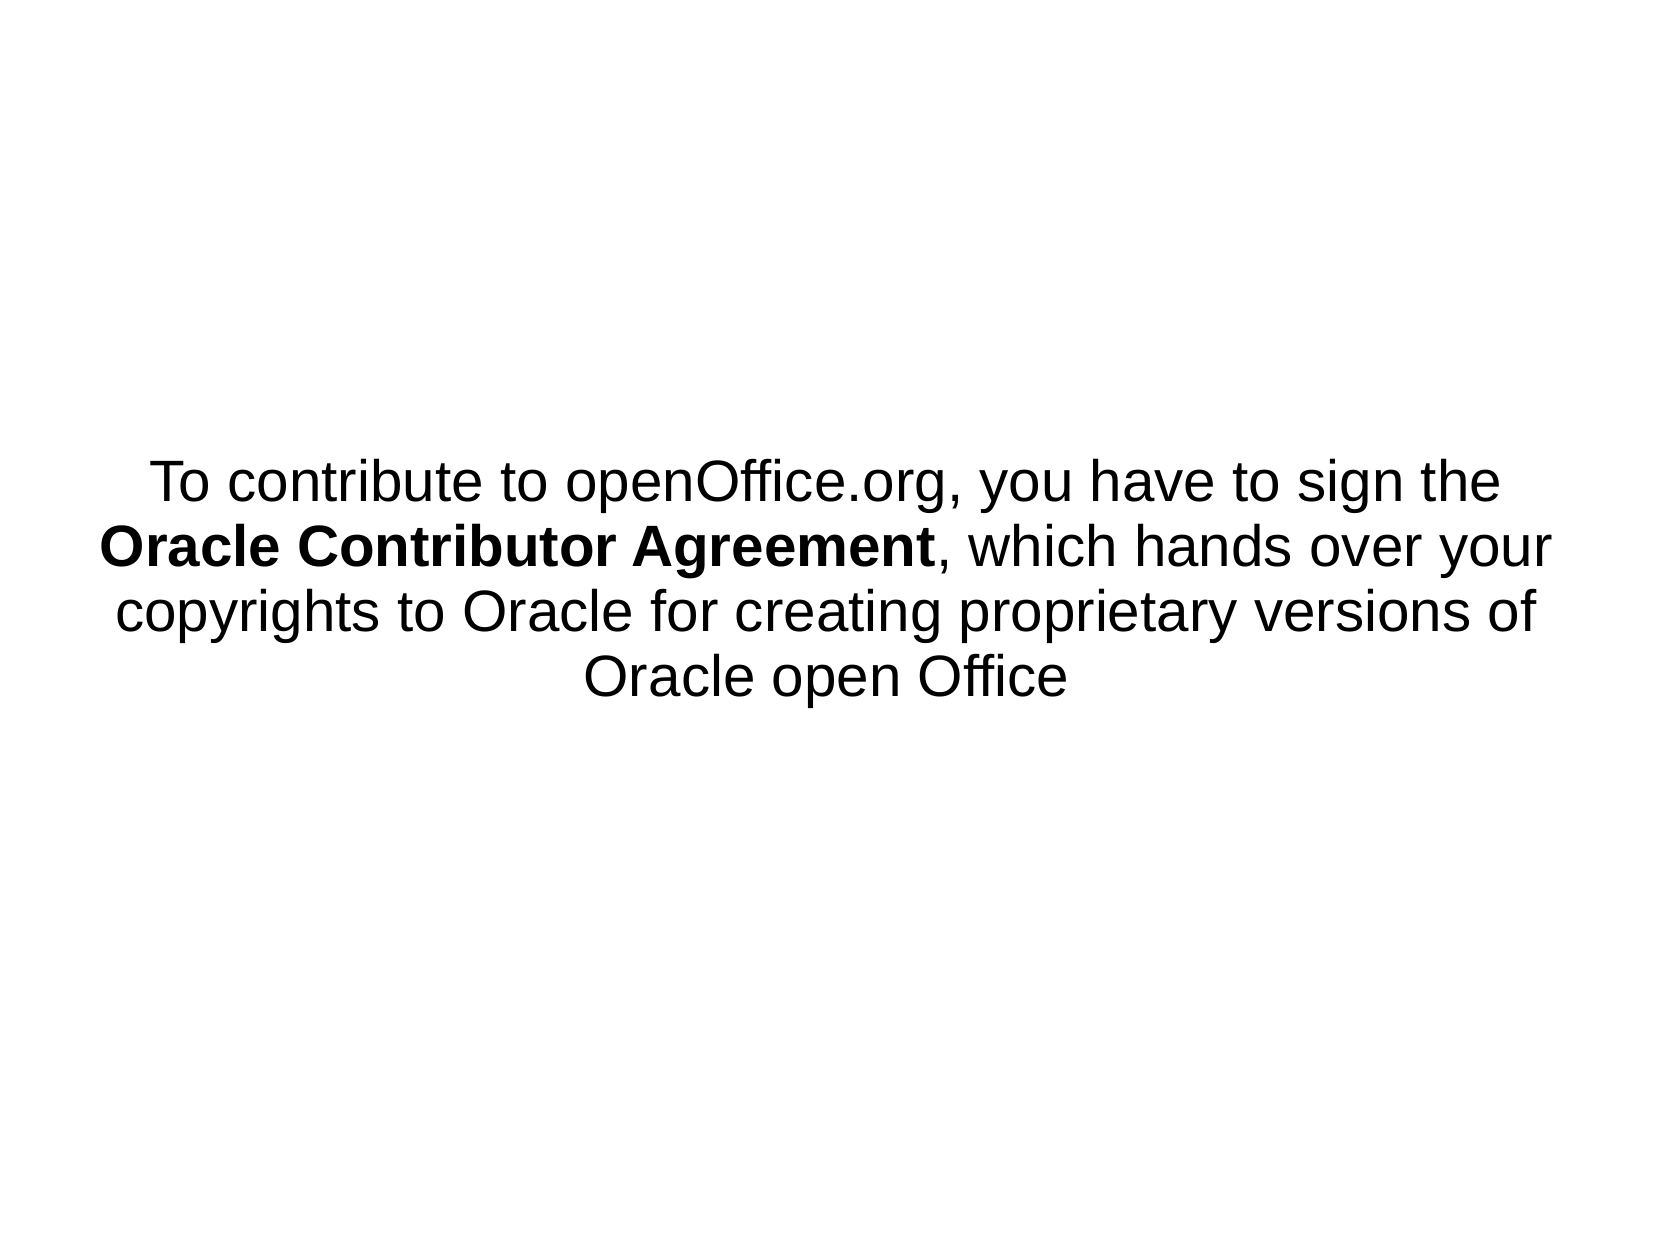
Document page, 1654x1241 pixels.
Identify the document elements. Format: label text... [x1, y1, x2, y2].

subtitle To contribute to openOffice.org, you have to sign the Oracle Contributor Agreement, which hands over your copyrights to Oracle for creating proprietary versions of Oracle open Office [82, 49, 1571, 1109]
